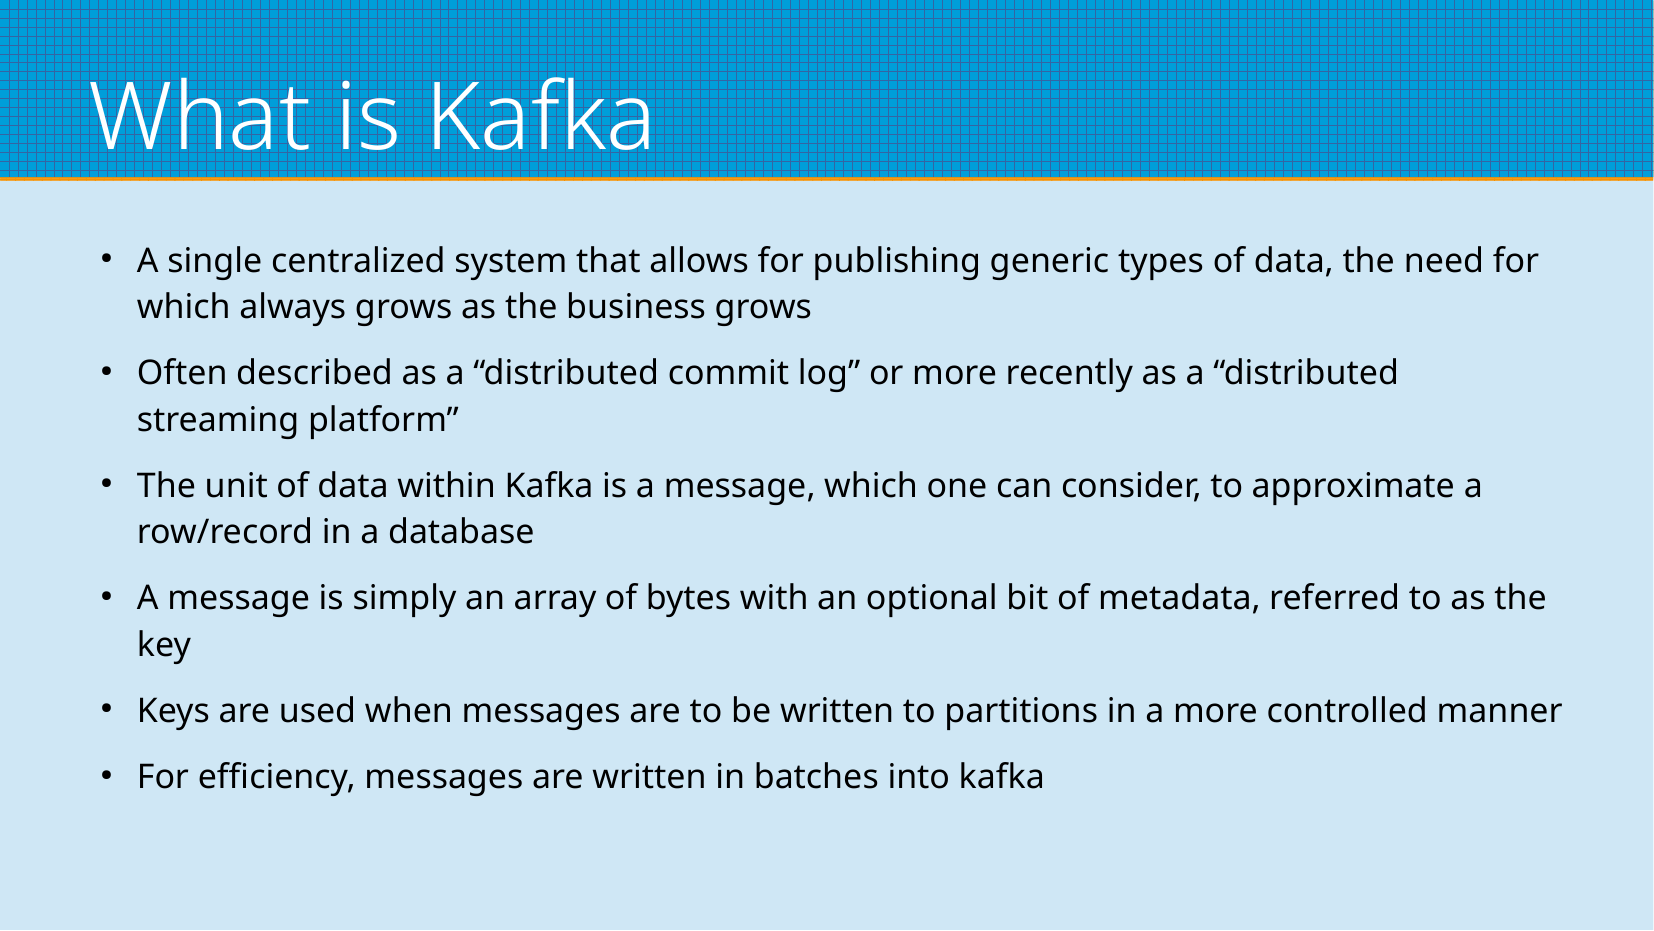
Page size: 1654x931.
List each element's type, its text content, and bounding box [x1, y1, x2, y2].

list A single centralized system that allows for publishing generic types of data, the need for which always grows as the business grows Often described as a “distributed commit log” or more recently as a “distributed streaming platform” The unit of data within Kafka is a message, which one can consider, to approximate a row/record in a database A message is simply an array of bytes with an optional bit of metadata, referred to as the key Keys are used when messages are to be written to partitions in a more controlled manner For efficiency, messages are written in batches into kafka [88, 236, 1565, 813]
title What is Kafka [88, 14, 1565, 178]
